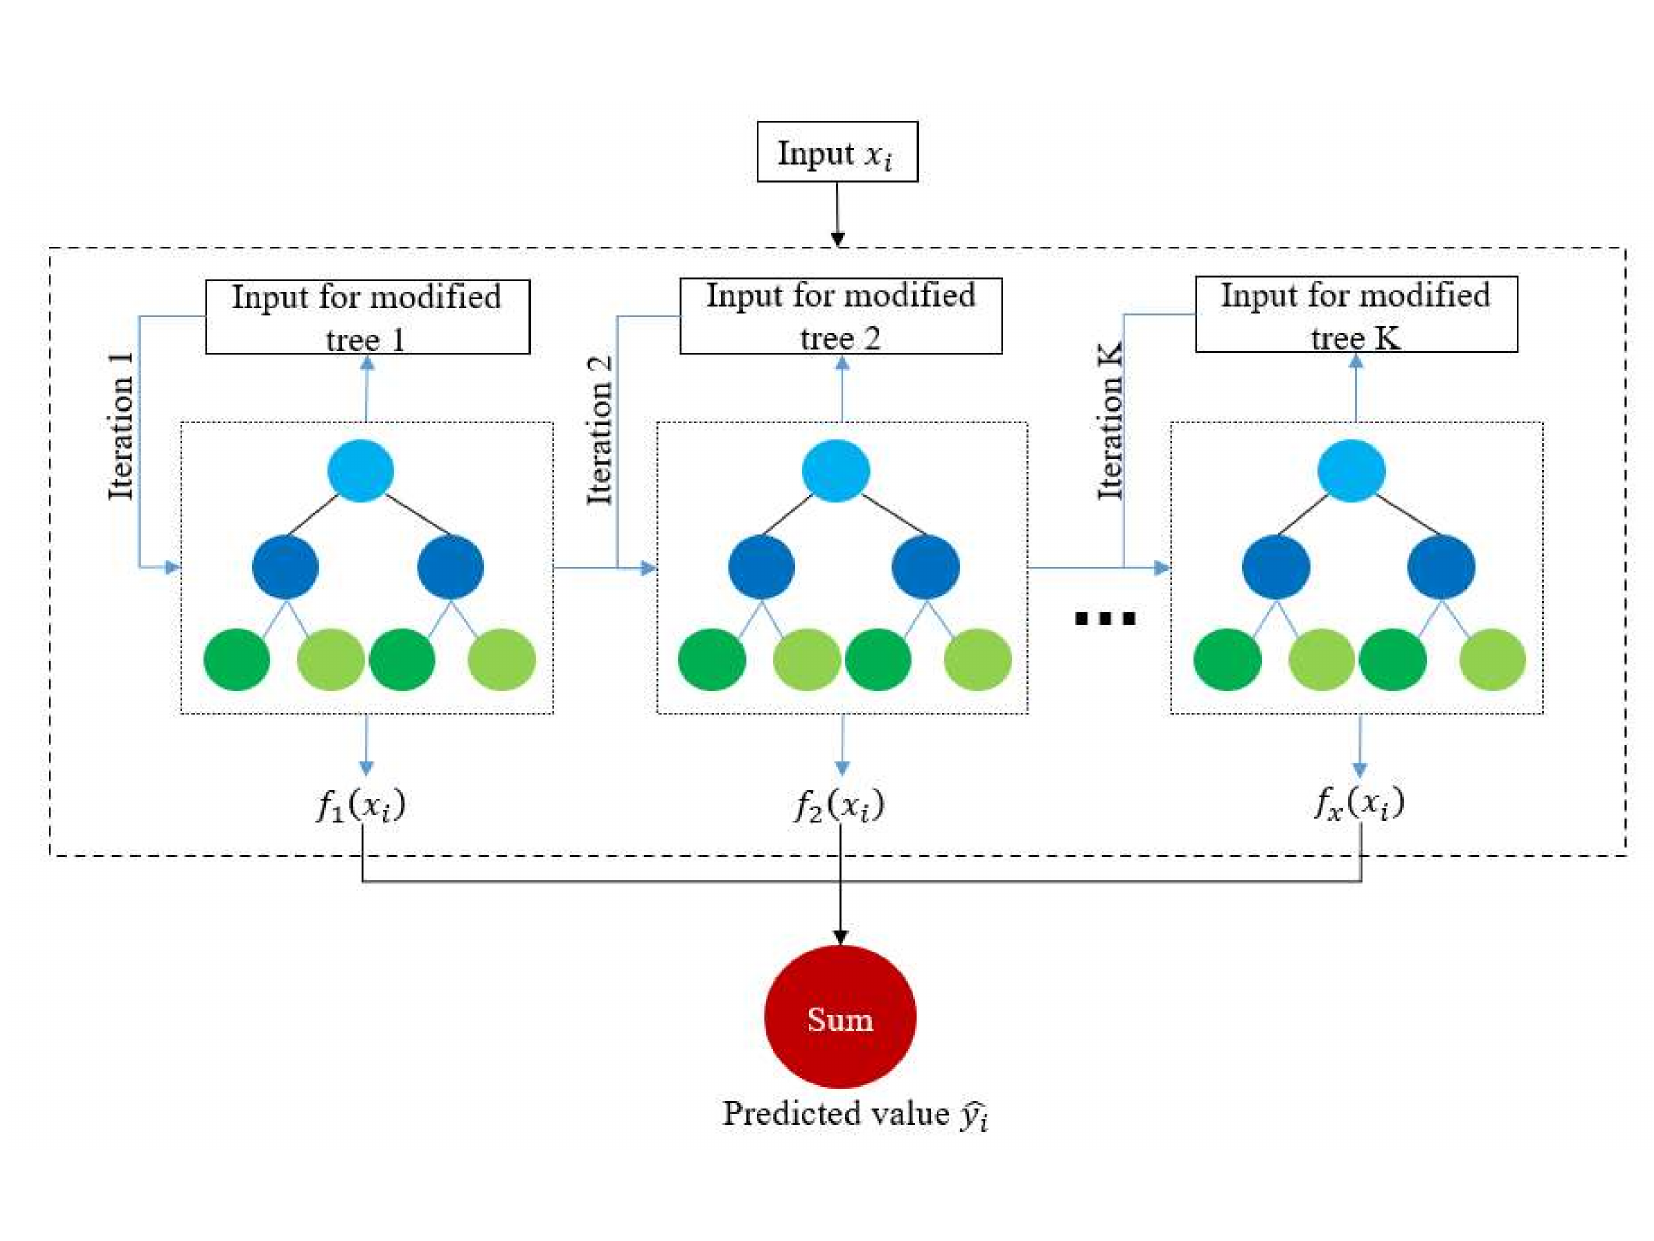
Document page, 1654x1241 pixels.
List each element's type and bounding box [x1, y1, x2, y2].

picture [8, 101, 1654, 1150]
